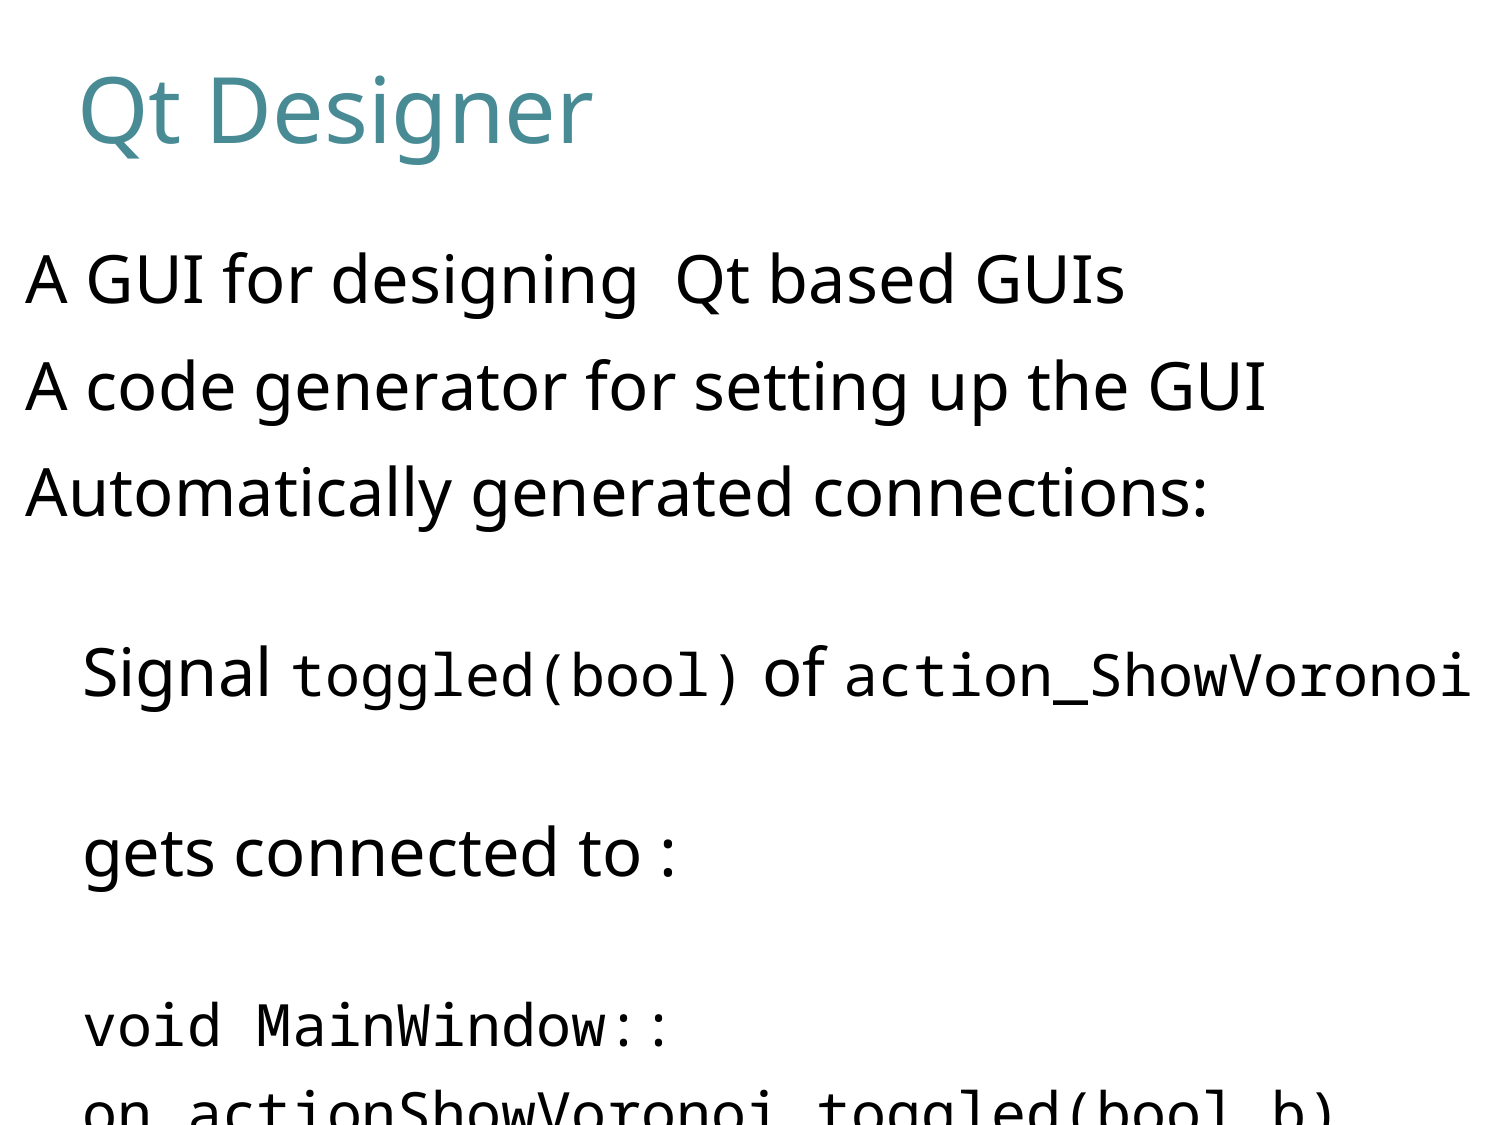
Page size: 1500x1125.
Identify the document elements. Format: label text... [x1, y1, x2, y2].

list A GUI for designing Qt based GUIs A code generator for setting up the GUI Automatically generated connections: Signal toggled(bool) of action_ShowVoronoi gets connected to : void MainWindow:: on_actionShowVoronoi_toggled(bool b) [11, 224, 1500, 1036]
title Qt Designer [62, 37, 1393, 224]
